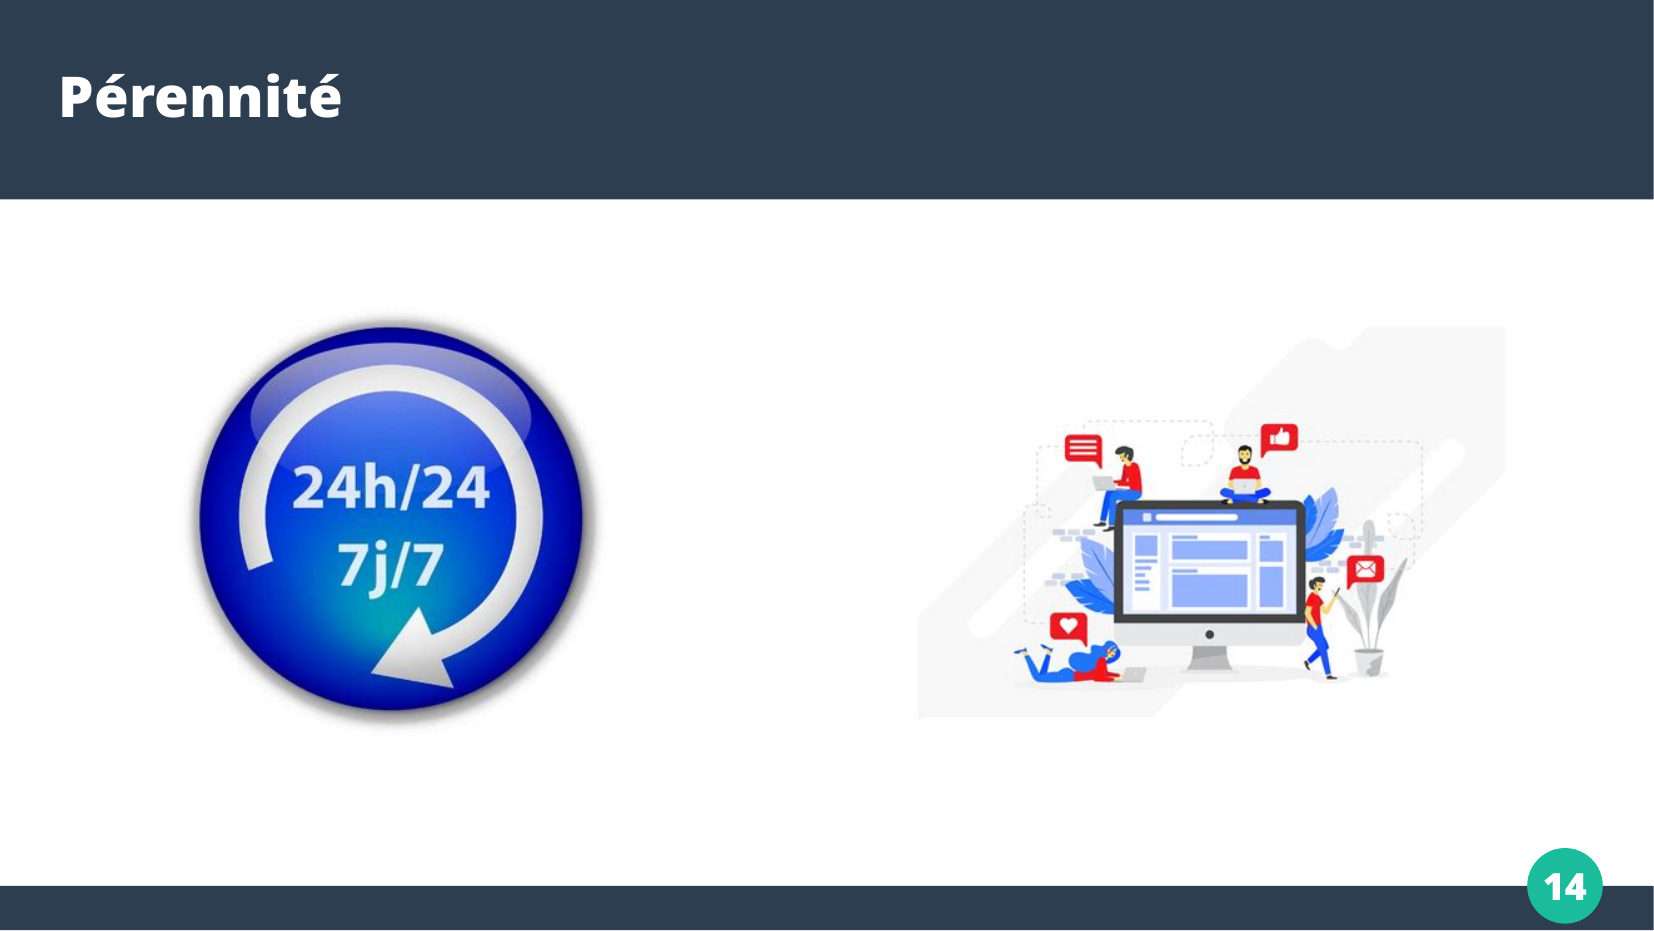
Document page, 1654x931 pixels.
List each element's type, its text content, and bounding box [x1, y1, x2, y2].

picture [915, 324, 1508, 720]
picture [177, 305, 611, 739]
title Pérennité [59, 37, 1595, 155]
